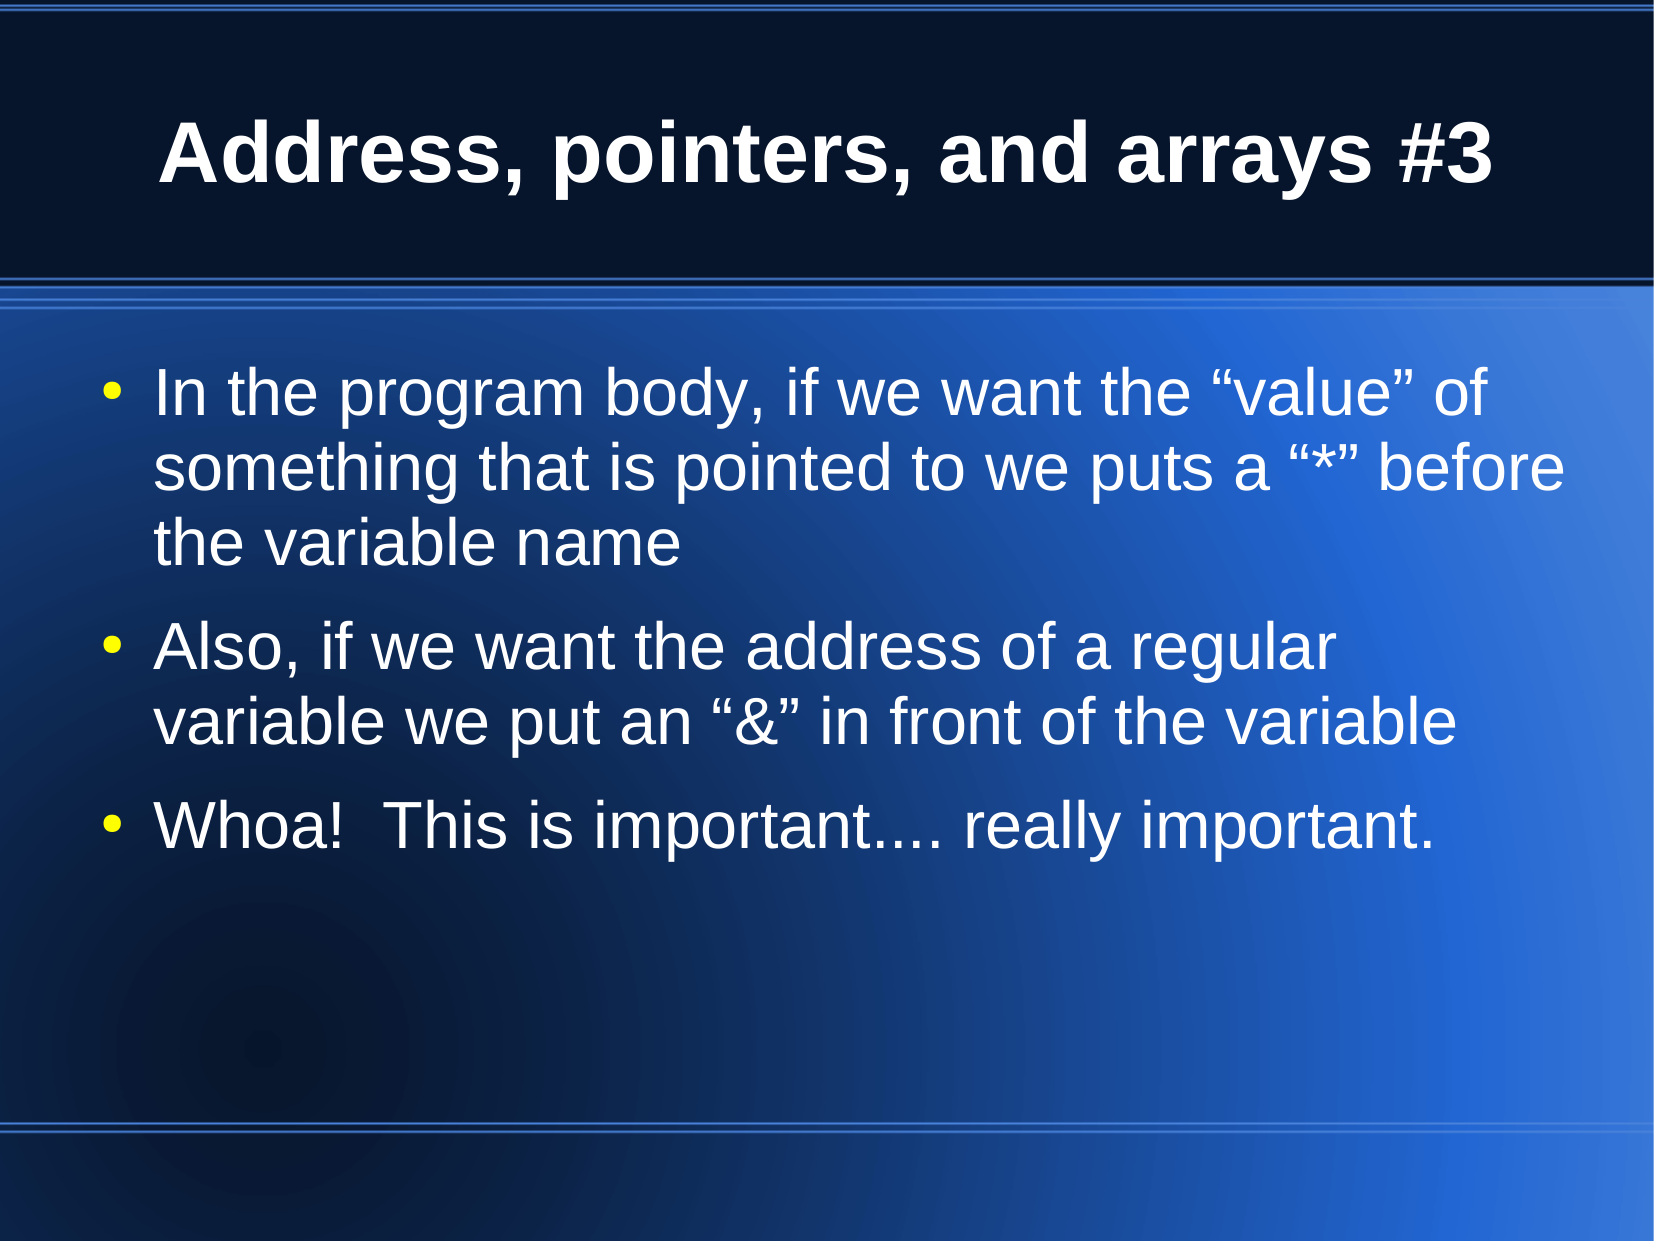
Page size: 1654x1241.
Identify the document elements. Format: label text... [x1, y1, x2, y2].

title Address, pointers, and arrays #3 [82, 49, 1571, 257]
list In the program body, if we want the “value” of something that is pointed to we puts a “*” before the variable name Also, if we want the address of a regular variable we put an “&” in front of the variable Whoa! This is important.... really important. [82, 355, 1571, 1058]
picture [0, 0, 1654, 1241]
